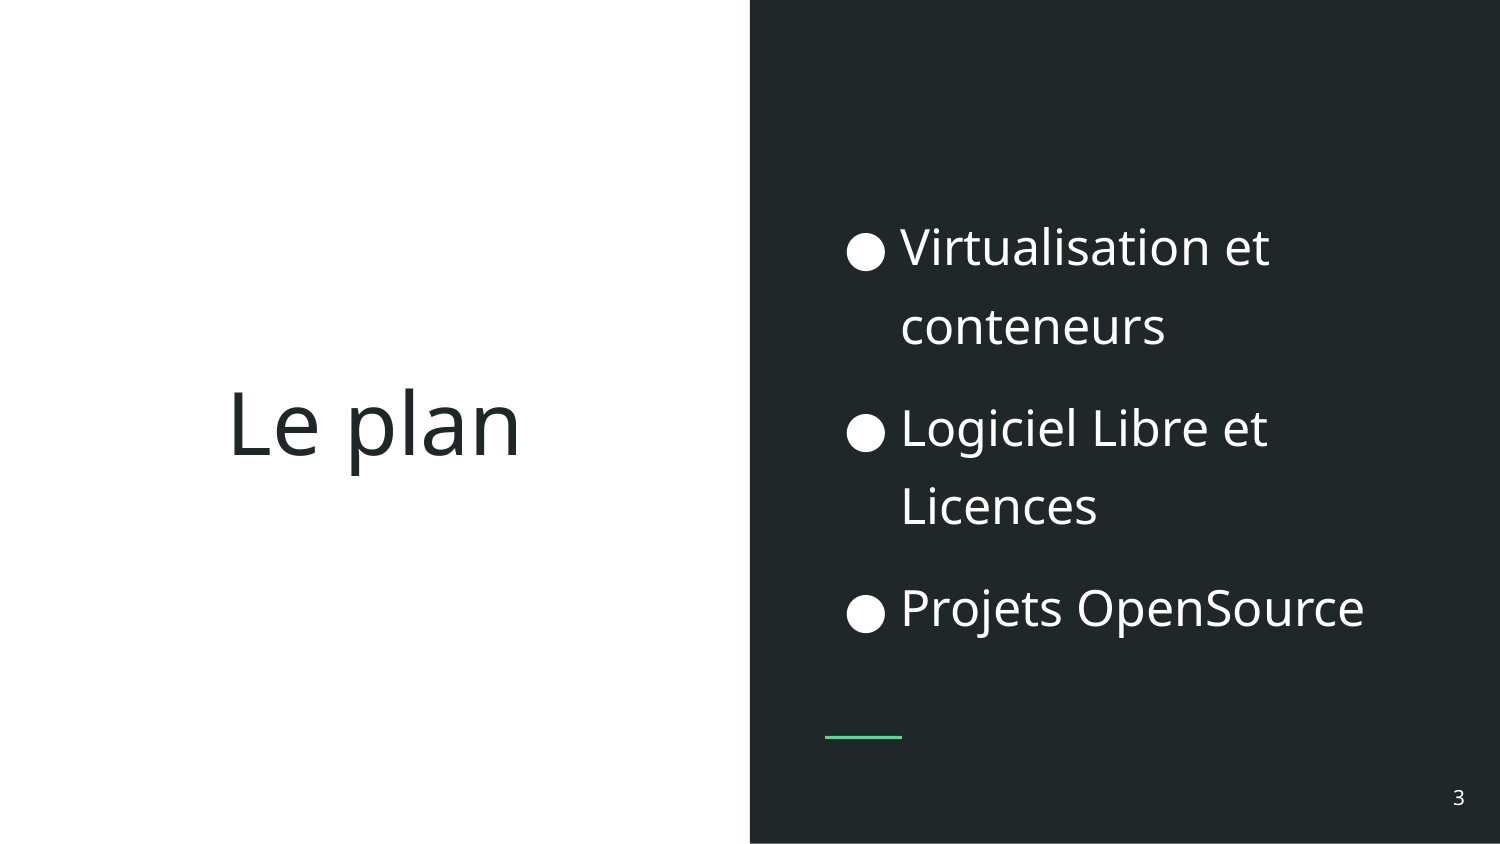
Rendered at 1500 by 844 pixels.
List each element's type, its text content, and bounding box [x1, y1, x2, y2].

title Le plan [43, 281, 708, 562]
slide_number <numéro> [1389, 764, 1480, 830]
list Virtualisation et conteneurs Logiciel Libre et Licences Projets OpenSource [810, 118, 1440, 725]
